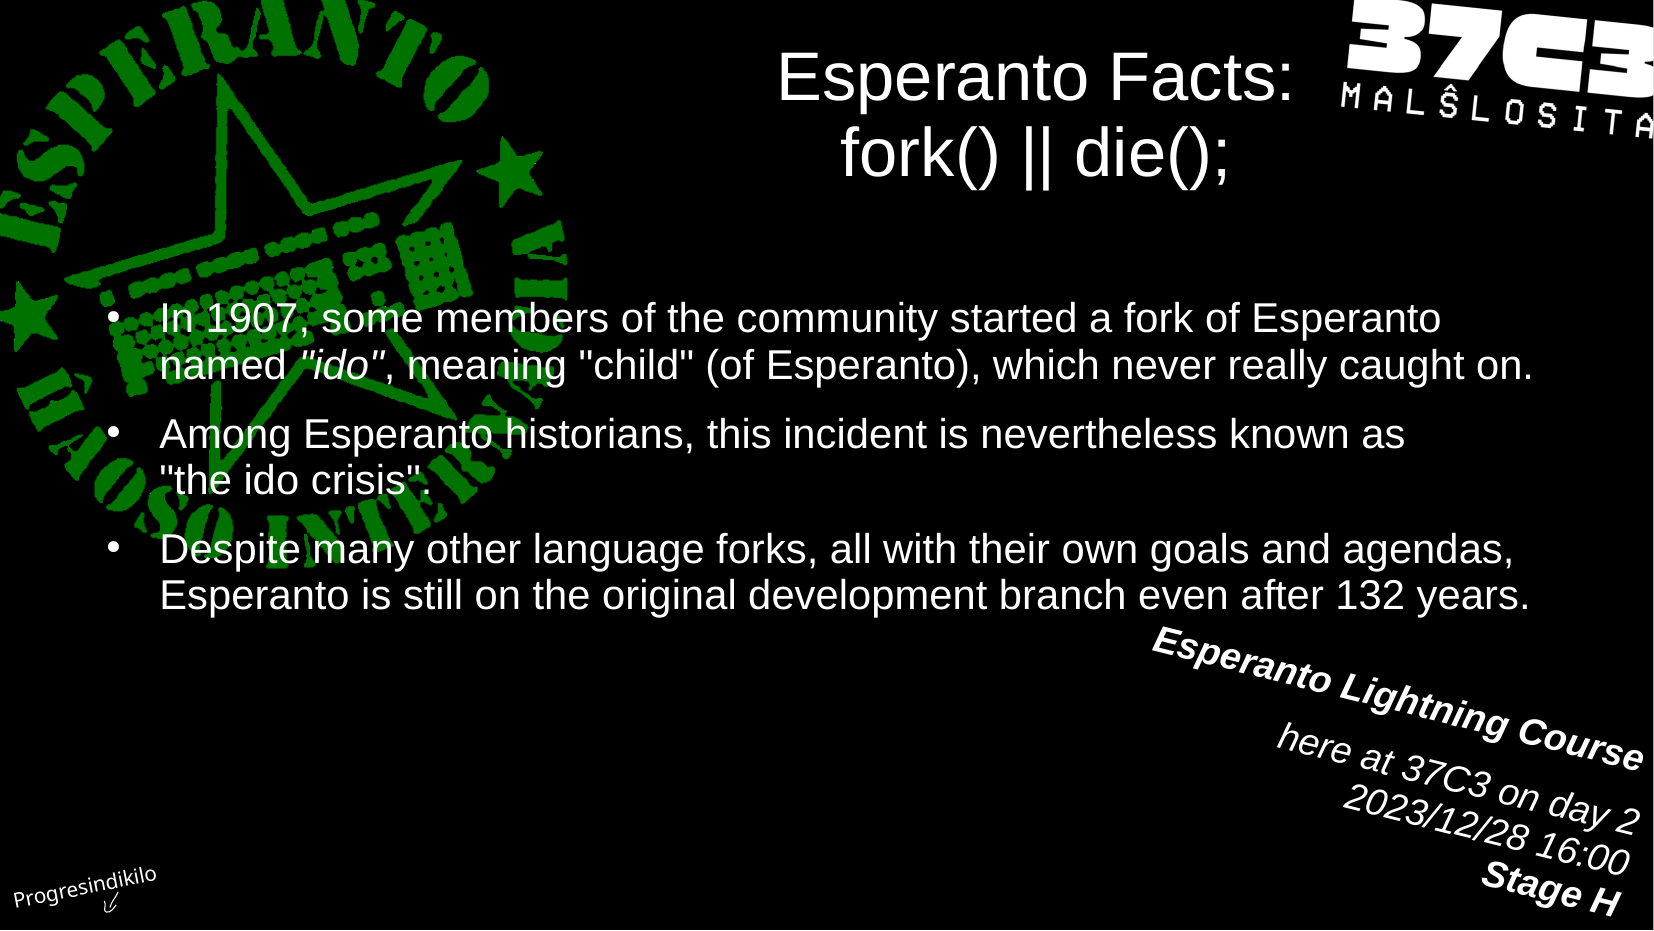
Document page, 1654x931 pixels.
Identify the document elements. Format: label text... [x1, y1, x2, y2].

title Esperanto Facts: fork() || die(); [501, 37, 1571, 193]
picture [0, 0, 591, 591]
list In 1907, some members of the community started a fork of Esperanto named "ido", meaning "child" (of Esperanto), which never really caught on. Among Esperanto historians, this incident is nevertheless known as "the ido crisis". Despite many other language forks, all with their own goals and agendas, Esperanto is still on the original development branch even after 132 years. [88, 295, 1571, 886]
list Esperanto Lightning Course here at 37C3 on day 2 2023/12/28 16:00 Stage H [916, 570, 1654, 931]
picture [1349, 0, 1654, 139]
